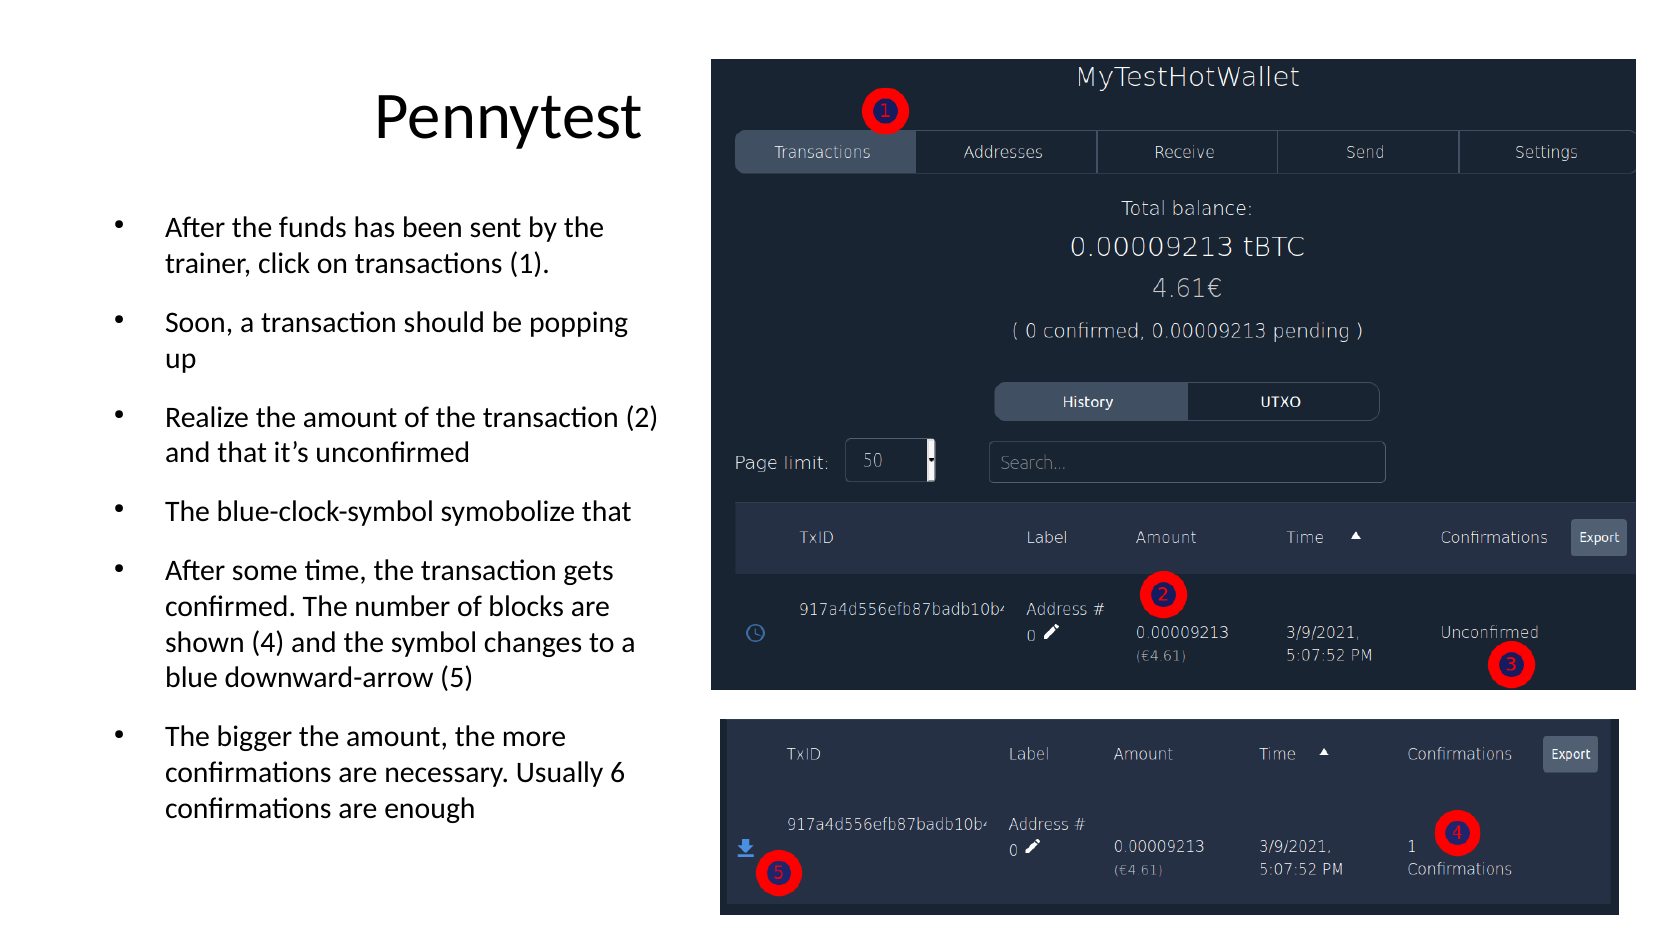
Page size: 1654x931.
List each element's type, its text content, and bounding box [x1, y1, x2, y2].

picture [720, 719, 1619, 916]
title Pennytest [99, 27, 1555, 193]
list After the funds has been sent by the trainer, click on transactions (1). Soon, a transaction should be popping up Realize the amount of the transaction (2) and that it’s unconfirmed The blue-clock-symbol symobolize that After some time, the transaction gets confirmed. The number of blocks are shown (4) and the symbol changes to a blue downward-arrow (5) The bigger the amount, the more confirmations are necessary. Usually 6 confirmations are enough [96, 207, 661, 826]
picture [711, 59, 1636, 691]
